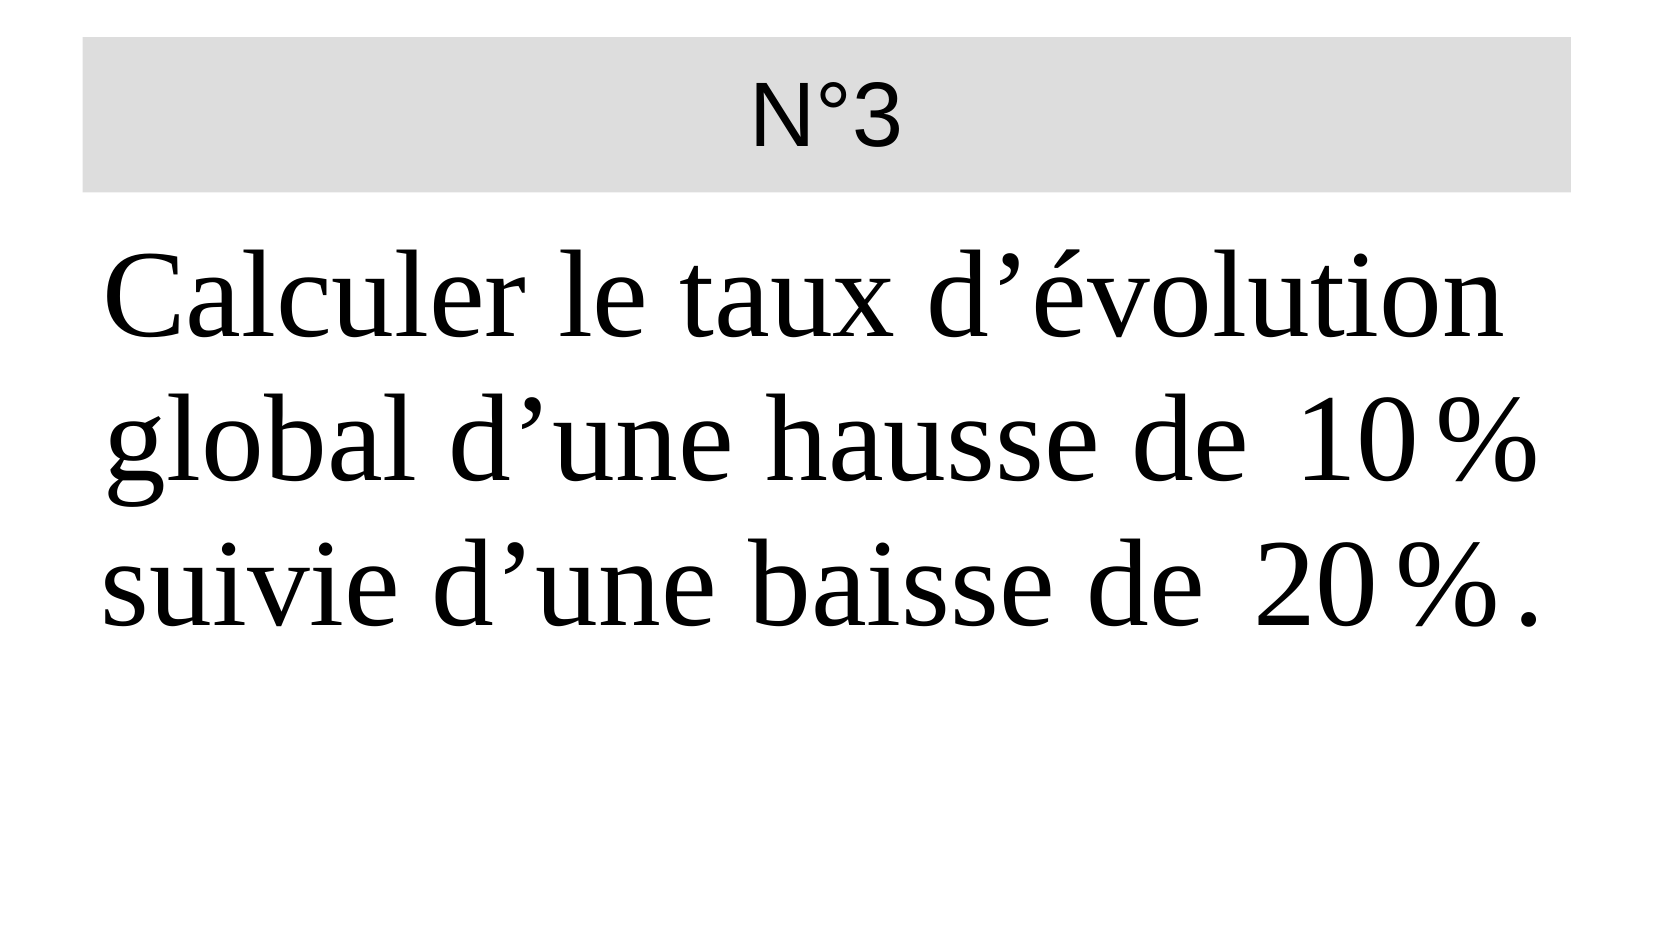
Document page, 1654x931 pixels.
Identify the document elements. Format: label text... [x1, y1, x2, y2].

title N°3 [82, 37, 1571, 193]
chart [94, 225, 1554, 653]
